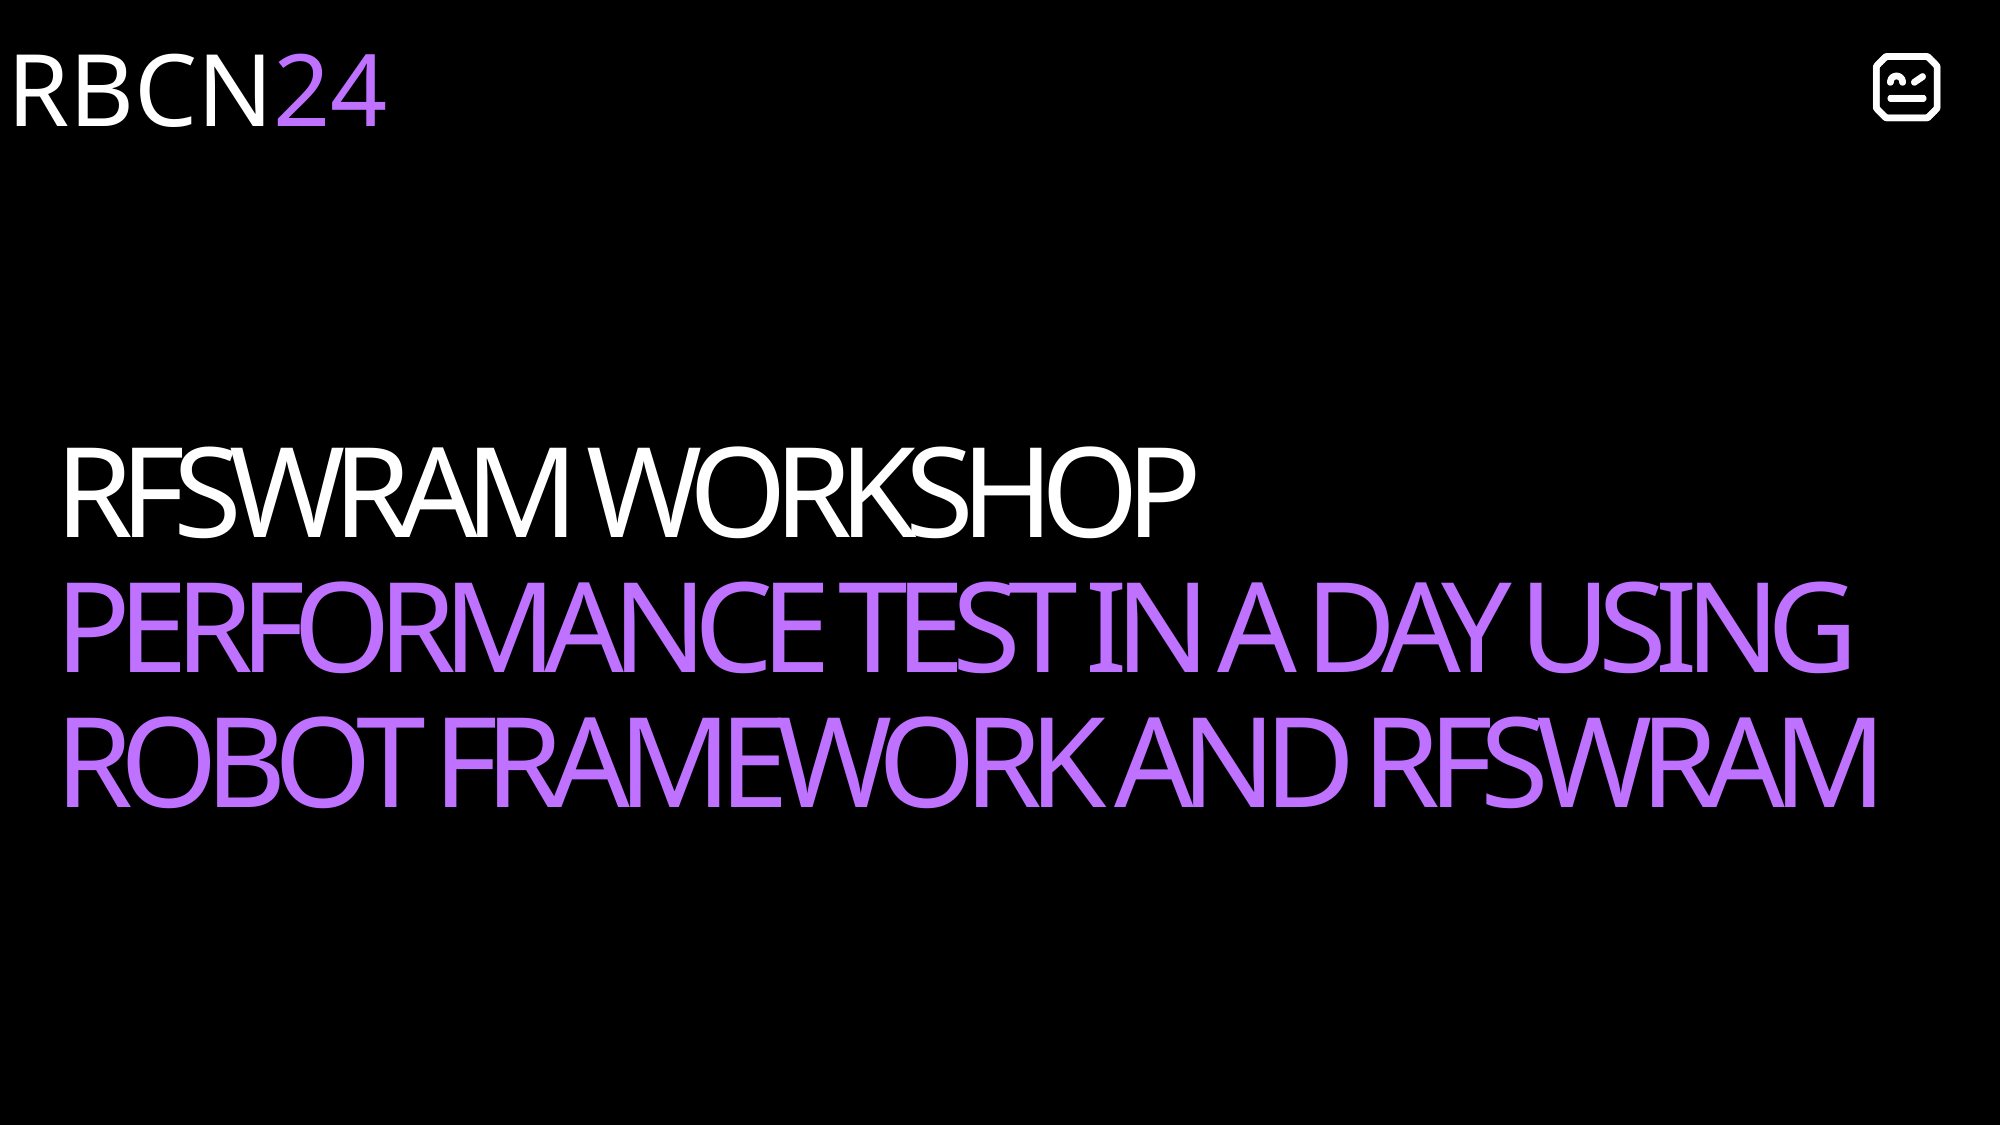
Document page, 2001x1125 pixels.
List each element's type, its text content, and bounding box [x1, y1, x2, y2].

subtitle Performance test in a day using Robot Framework and RFSwram [54, 565, 1946, 870]
title RFSwram Workshop [54, 258, 1946, 565]
picture [1850, 30, 1963, 144]
